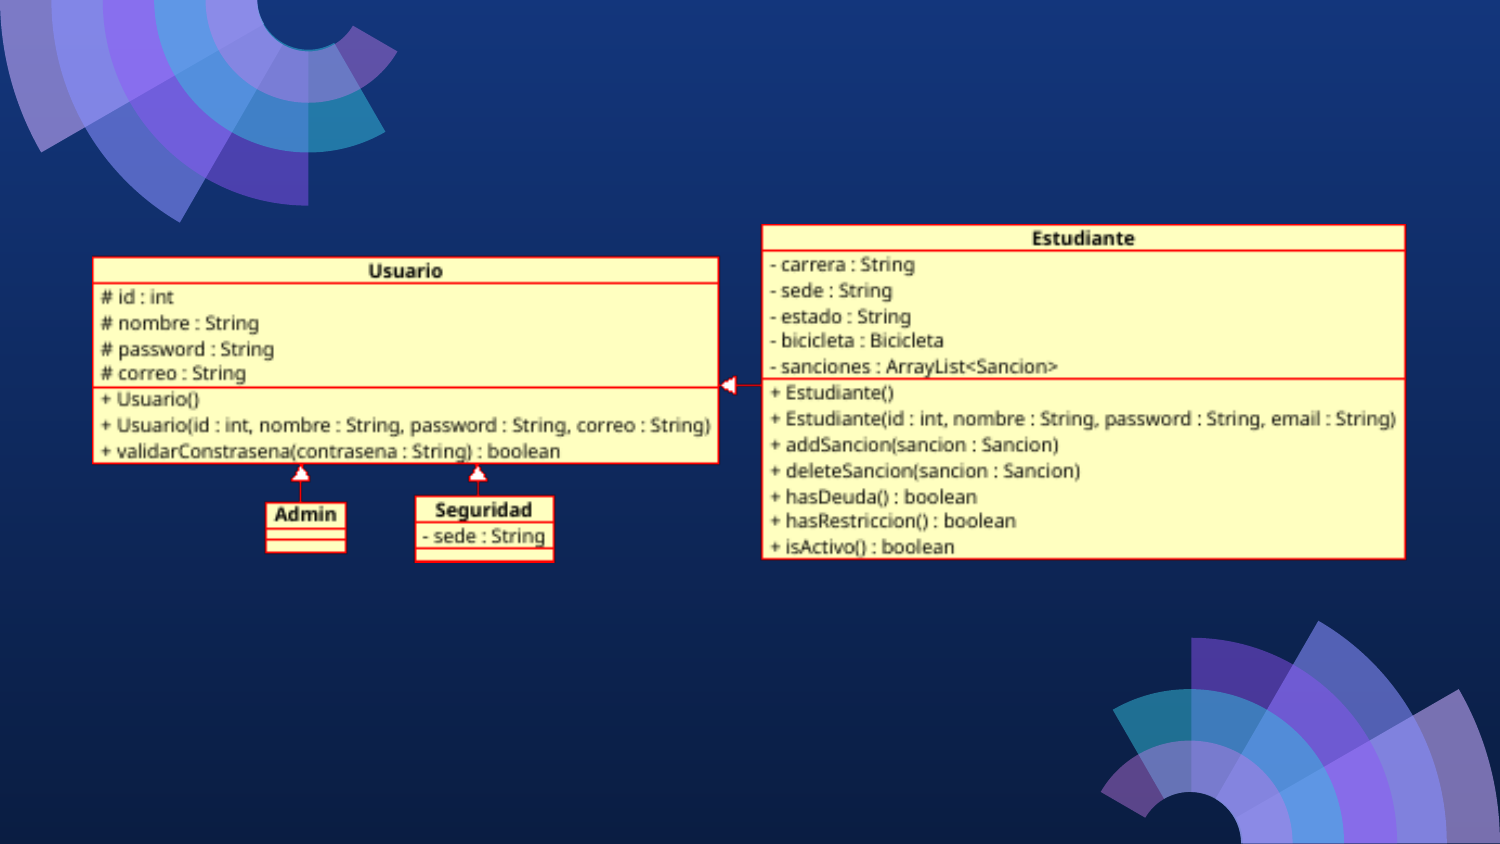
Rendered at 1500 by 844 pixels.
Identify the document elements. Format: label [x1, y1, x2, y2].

picture [92, 224, 1420, 563]
